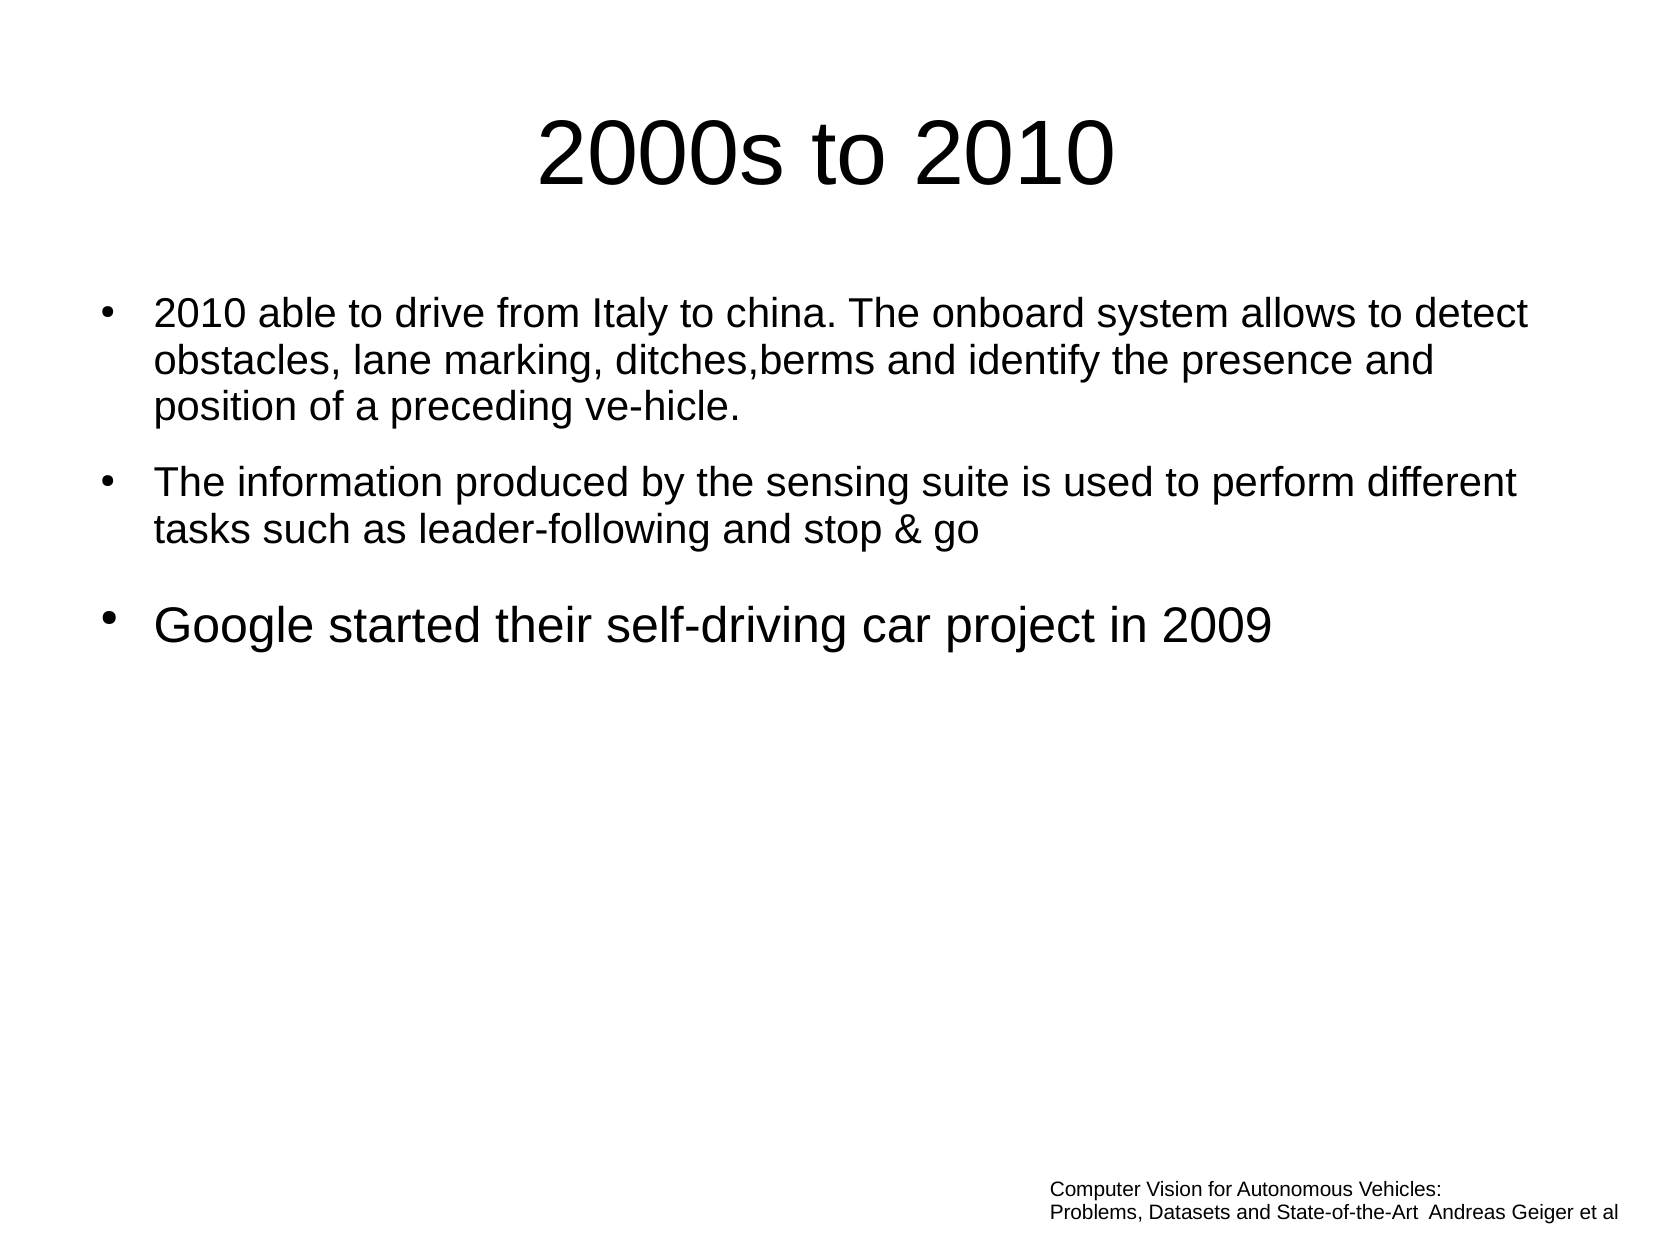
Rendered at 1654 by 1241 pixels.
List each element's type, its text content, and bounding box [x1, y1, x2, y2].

text_box Computer Vision for Autonomous Vehicles: Problems, Datasets and State-of-the-Art Andreas Geiger et al [1035, 1170, 1654, 1232]
list 2010 able to drive from Italy to china. The onboard system allows to detect obstacles, lane marking, ditches,berms and identify the presence and position of a preceding ve-hicle. The information produced by the sensing suite is used to perform different tasks such as leader-following and stop & go Google started their self-driving car project in 2009 [82, 290, 1571, 1010]
title 2000s to 2010 [82, 49, 1571, 257]
